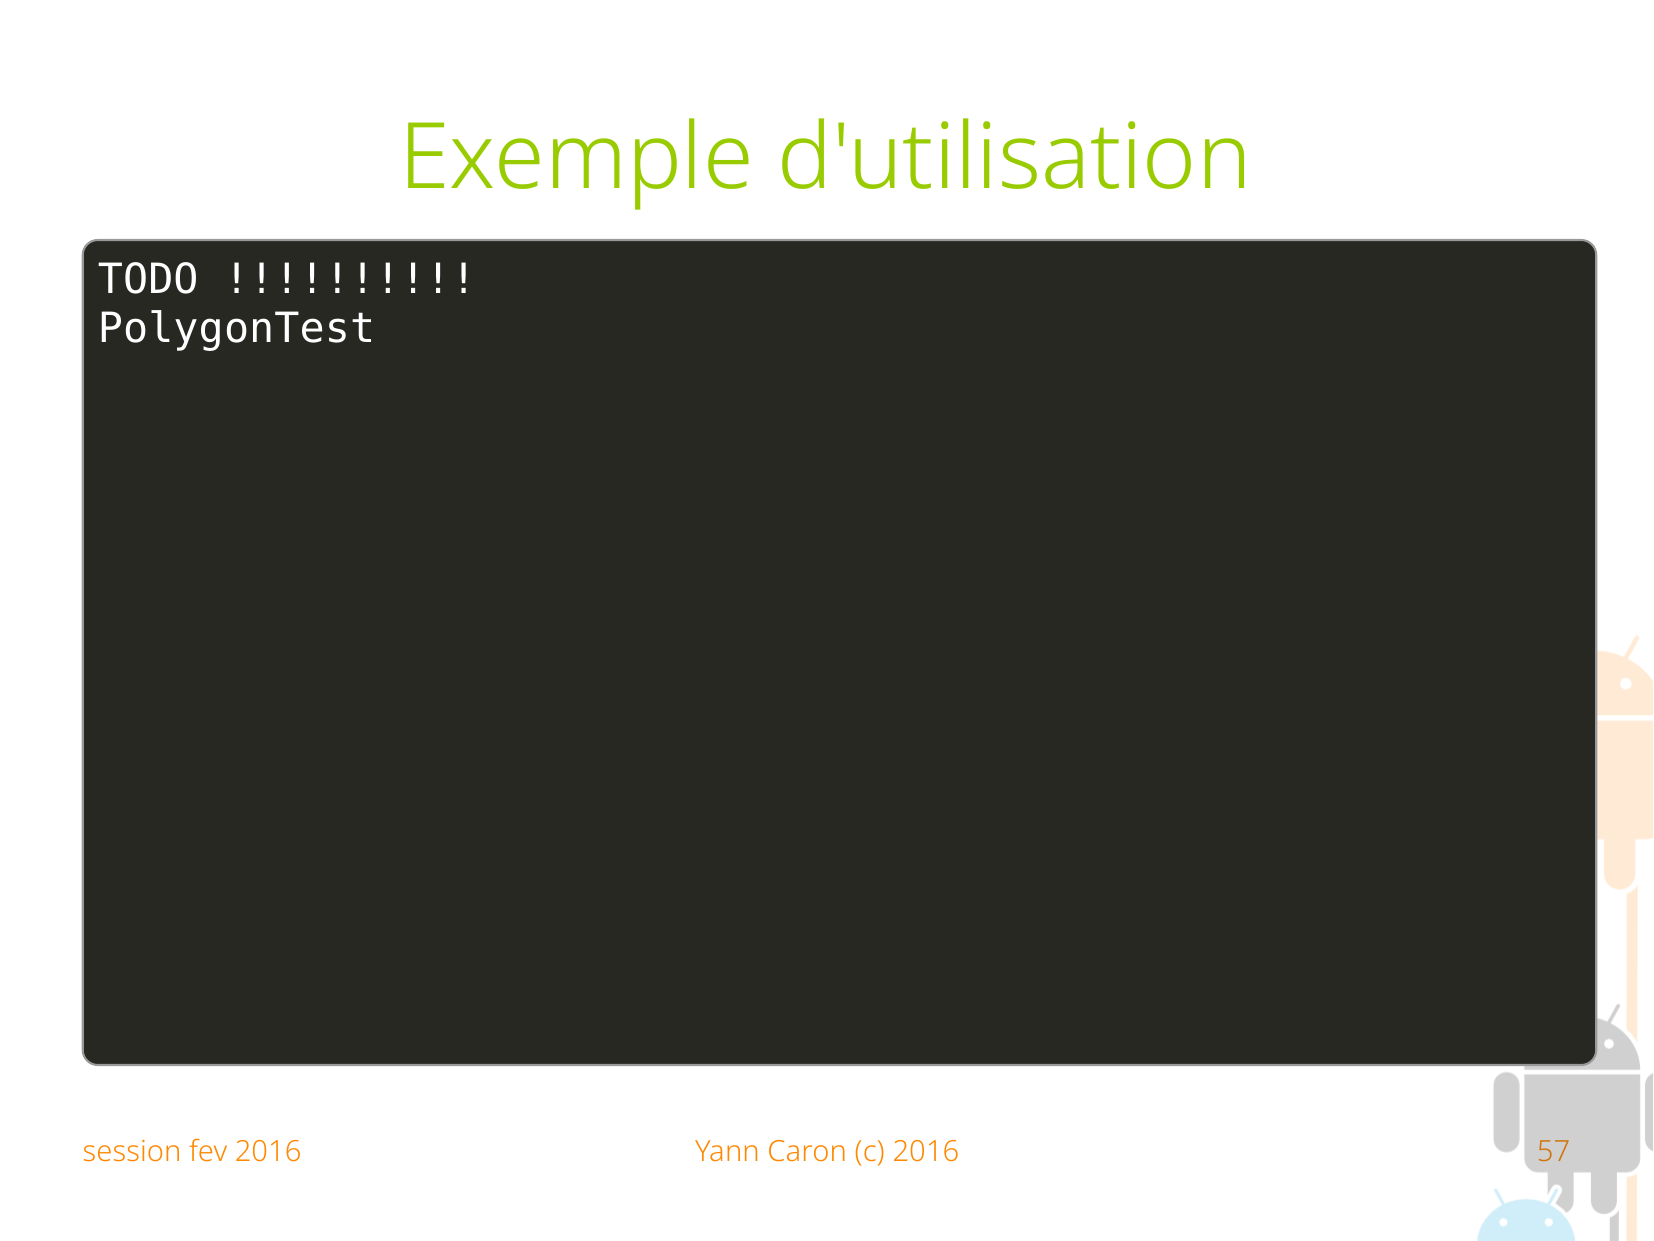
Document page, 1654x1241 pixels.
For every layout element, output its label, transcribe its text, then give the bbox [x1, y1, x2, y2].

title Exemple d'utilisation [82, 49, 1571, 240]
picture [240, 423, 1654, 1241]
text_box TODO !!!!!!!!!! PolygonTest [82, 240, 1597, 1066]
